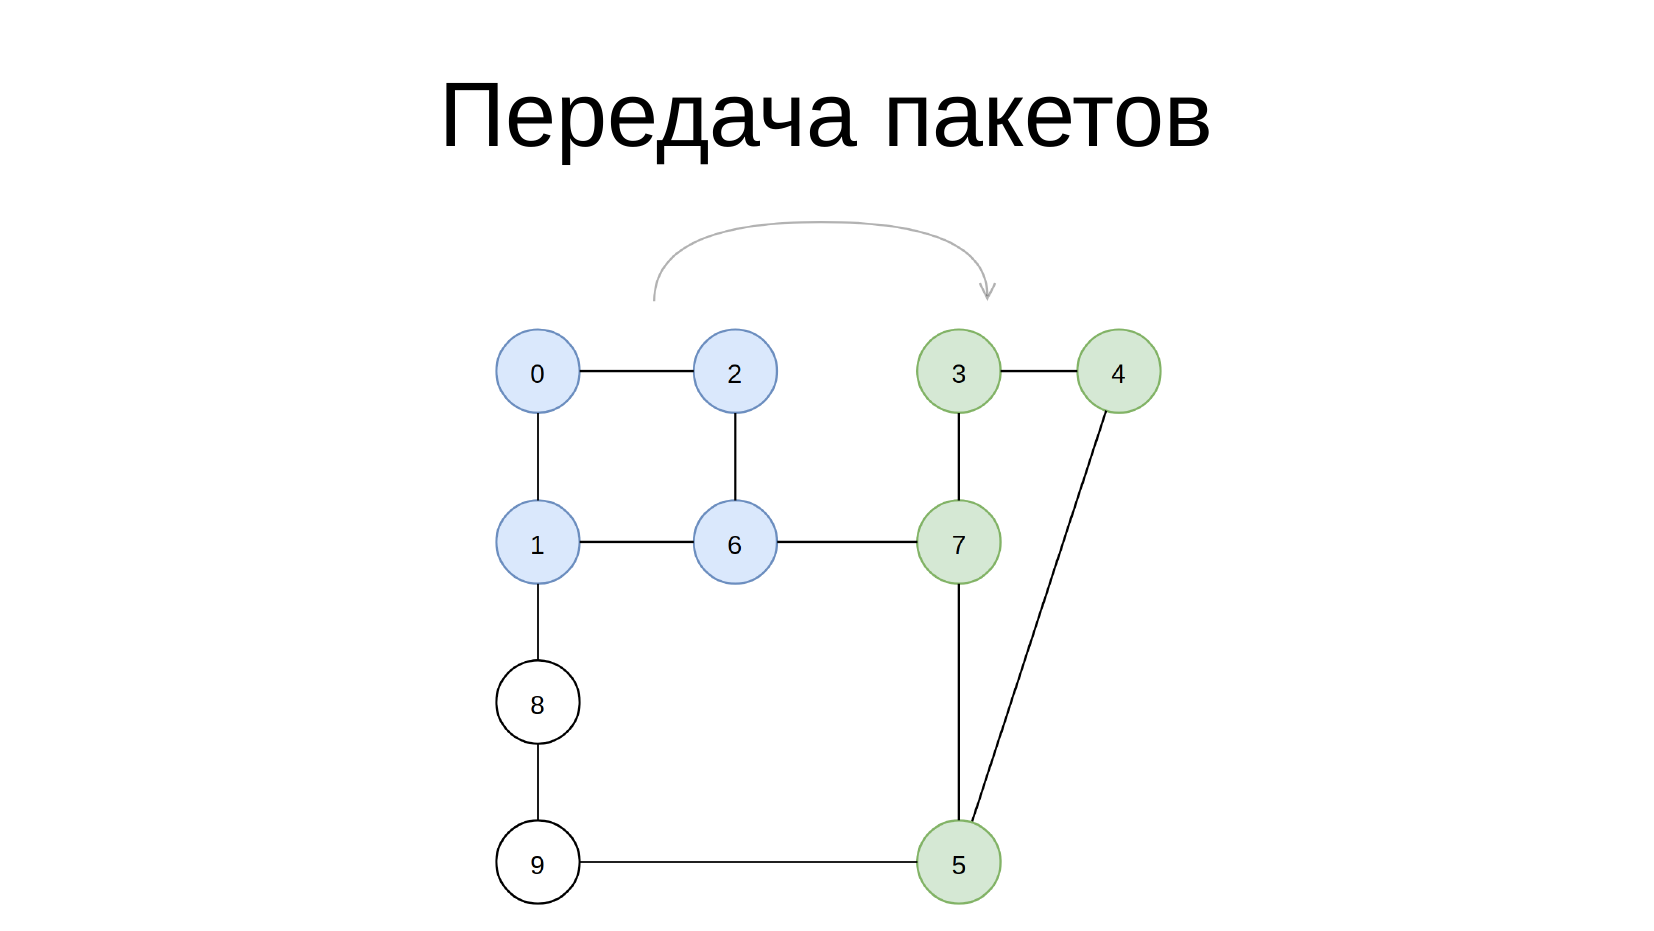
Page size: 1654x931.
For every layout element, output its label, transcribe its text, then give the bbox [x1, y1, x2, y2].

picture [489, 217, 1165, 908]
title Передача пакетов [82, 37, 1571, 193]
